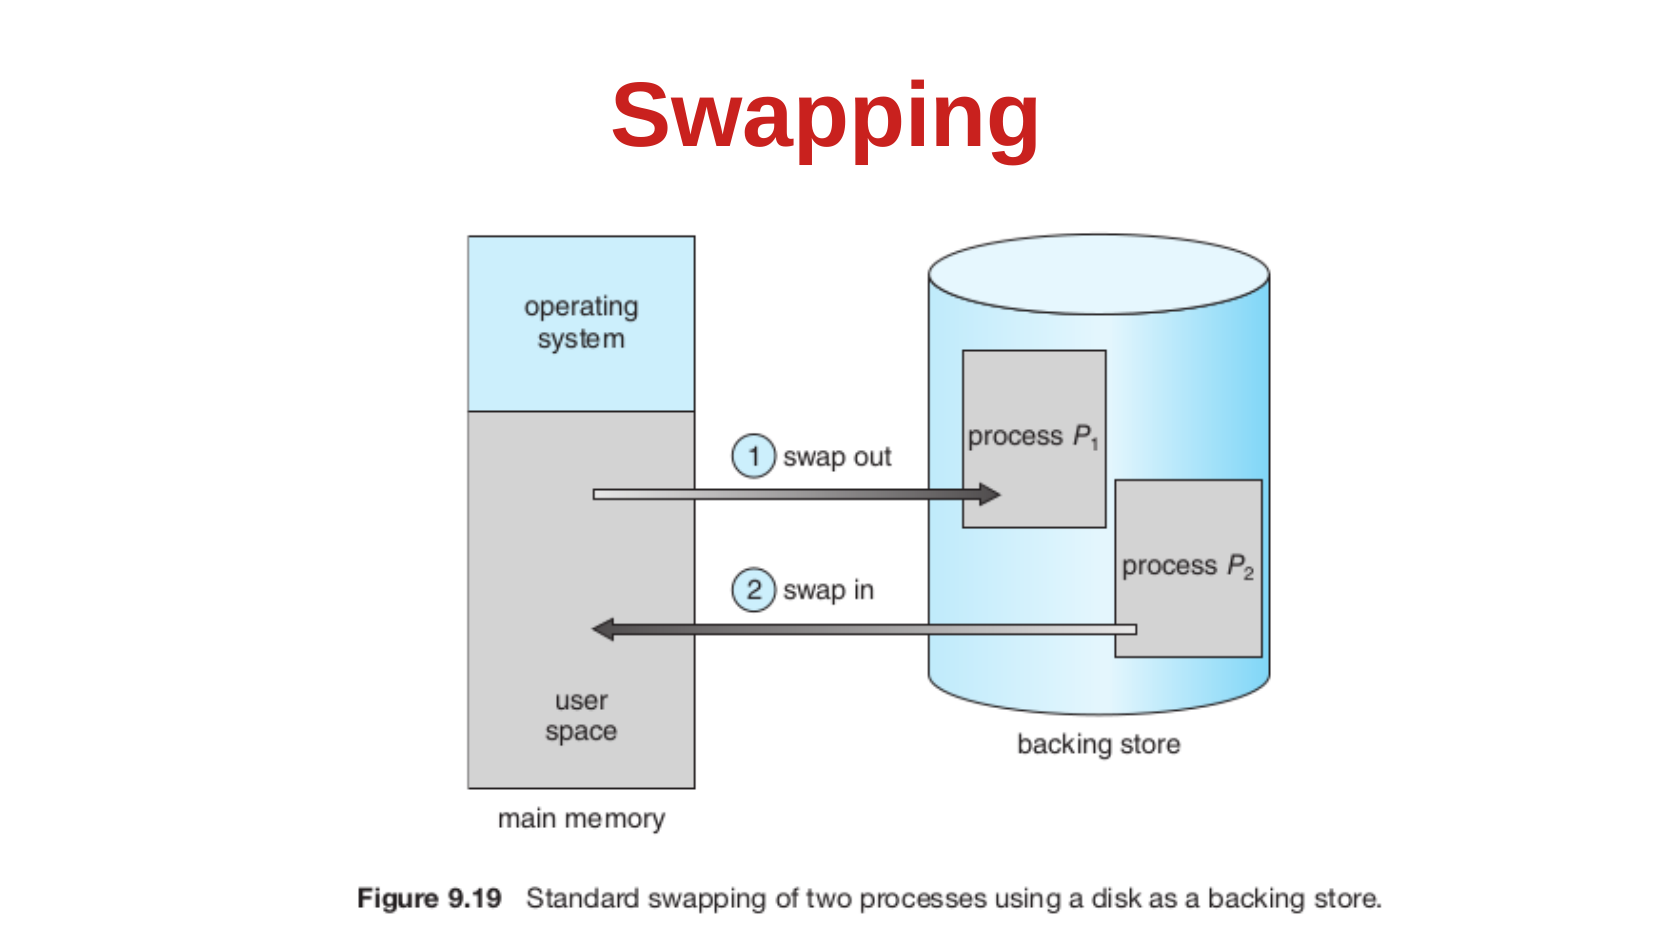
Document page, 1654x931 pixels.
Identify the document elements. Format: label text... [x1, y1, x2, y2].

picture [283, 192, 1408, 927]
title Swapping [82, 37, 1571, 193]
